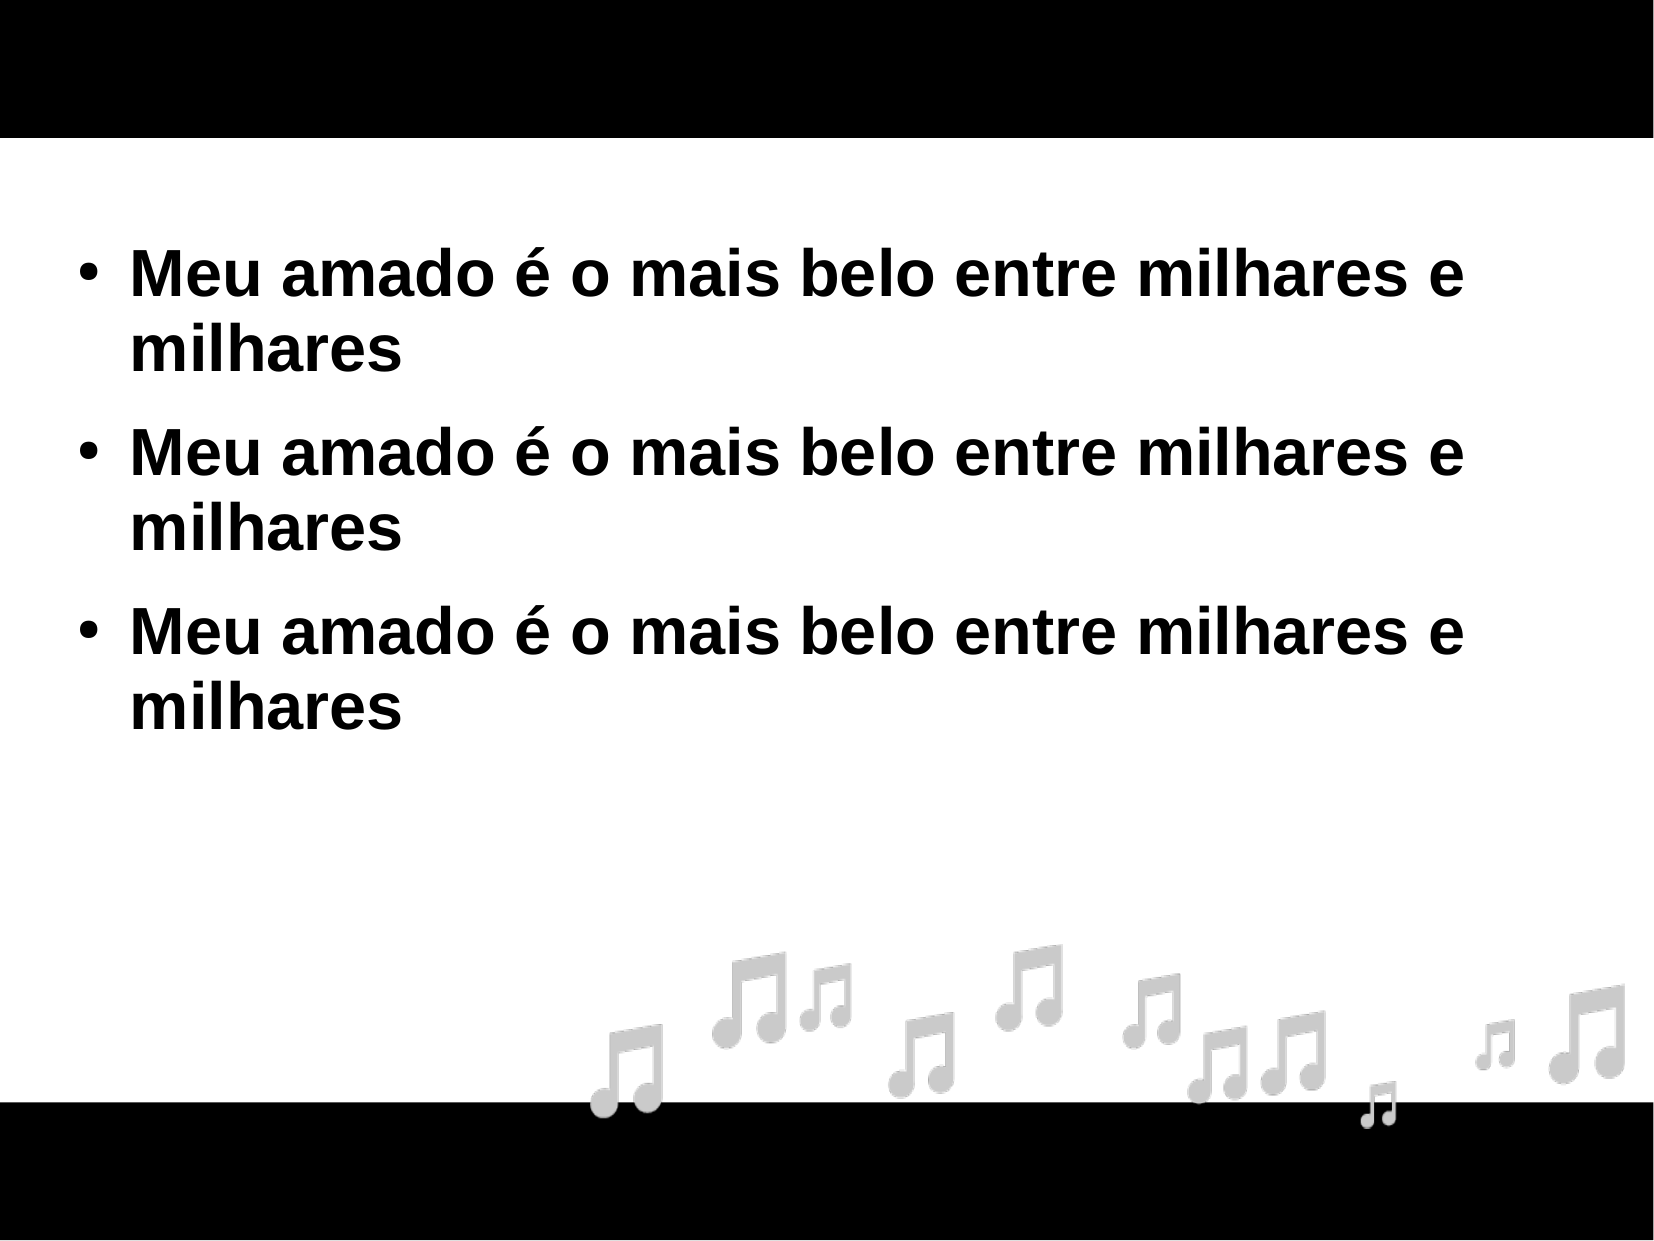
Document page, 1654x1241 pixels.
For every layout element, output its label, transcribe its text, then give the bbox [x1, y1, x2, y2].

list Meu amado é o mais belo entre milhares e milhares Meu amado é o mais belo entre milhares e milhares Meu amado é o mais belo entre milhares e milhares [59, 236, 1595, 1024]
